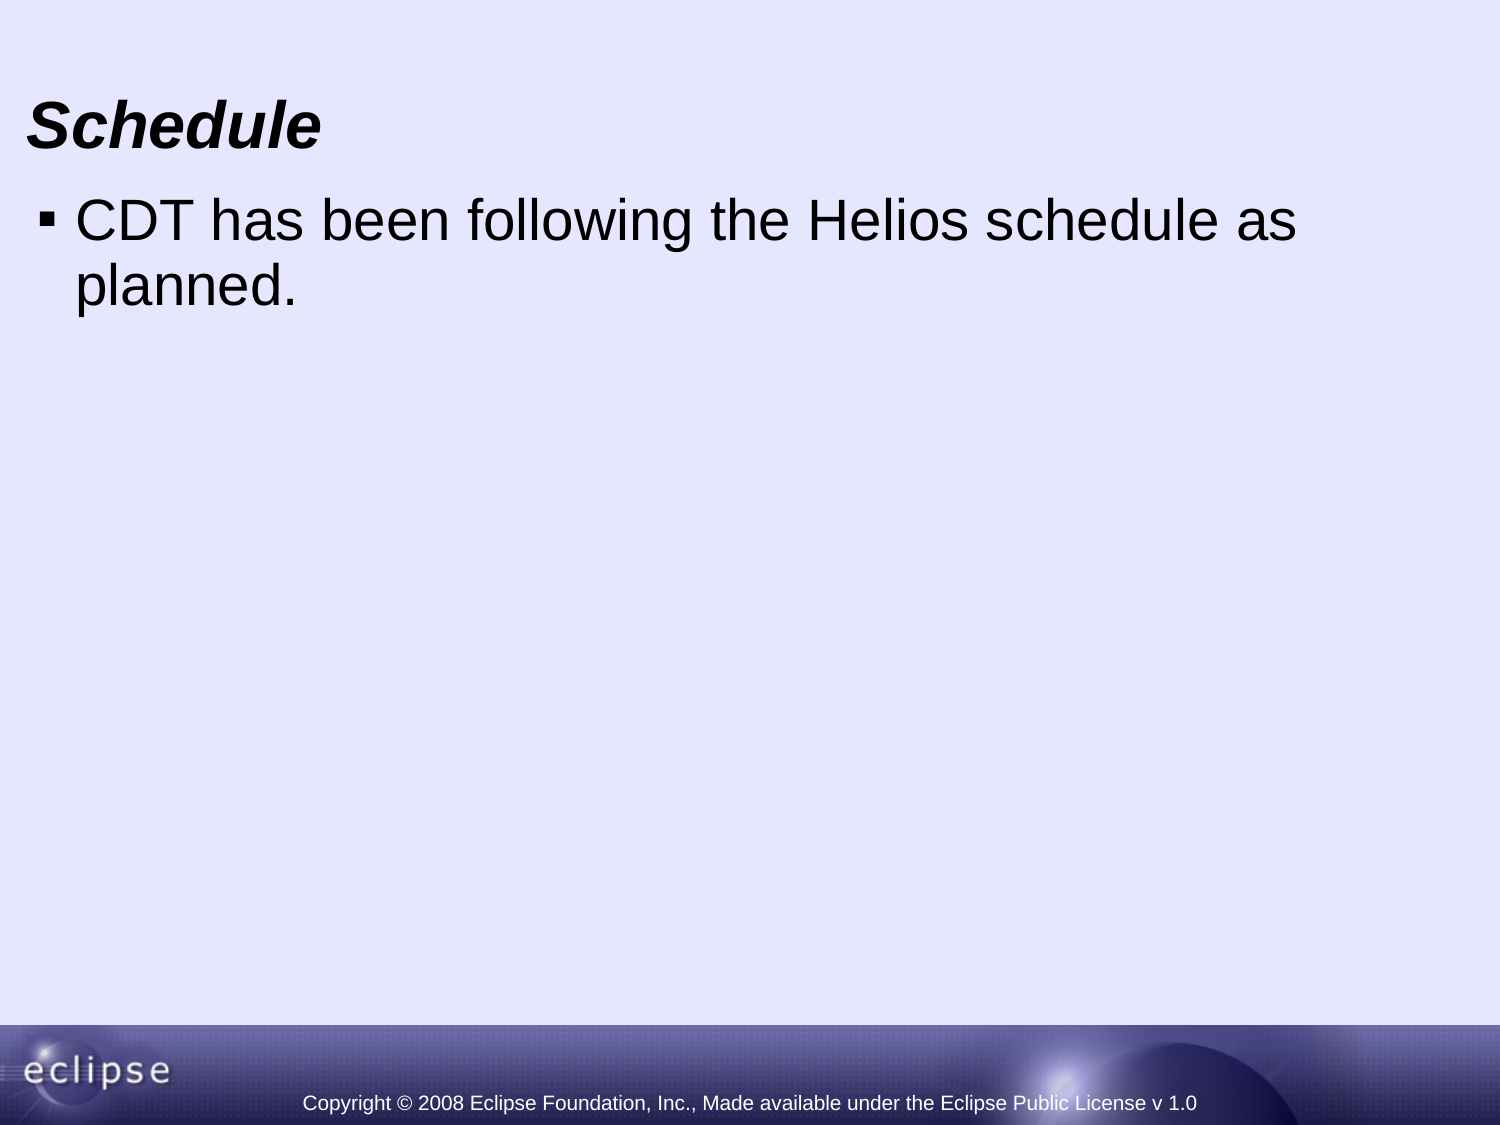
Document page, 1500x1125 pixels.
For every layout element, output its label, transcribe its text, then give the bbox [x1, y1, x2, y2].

title Schedule [26, 84, 1474, 172]
list CDT has been following the Helios schedule as planned. [37, 187, 1463, 1021]
picture [0, 1025, 1500, 1125]
